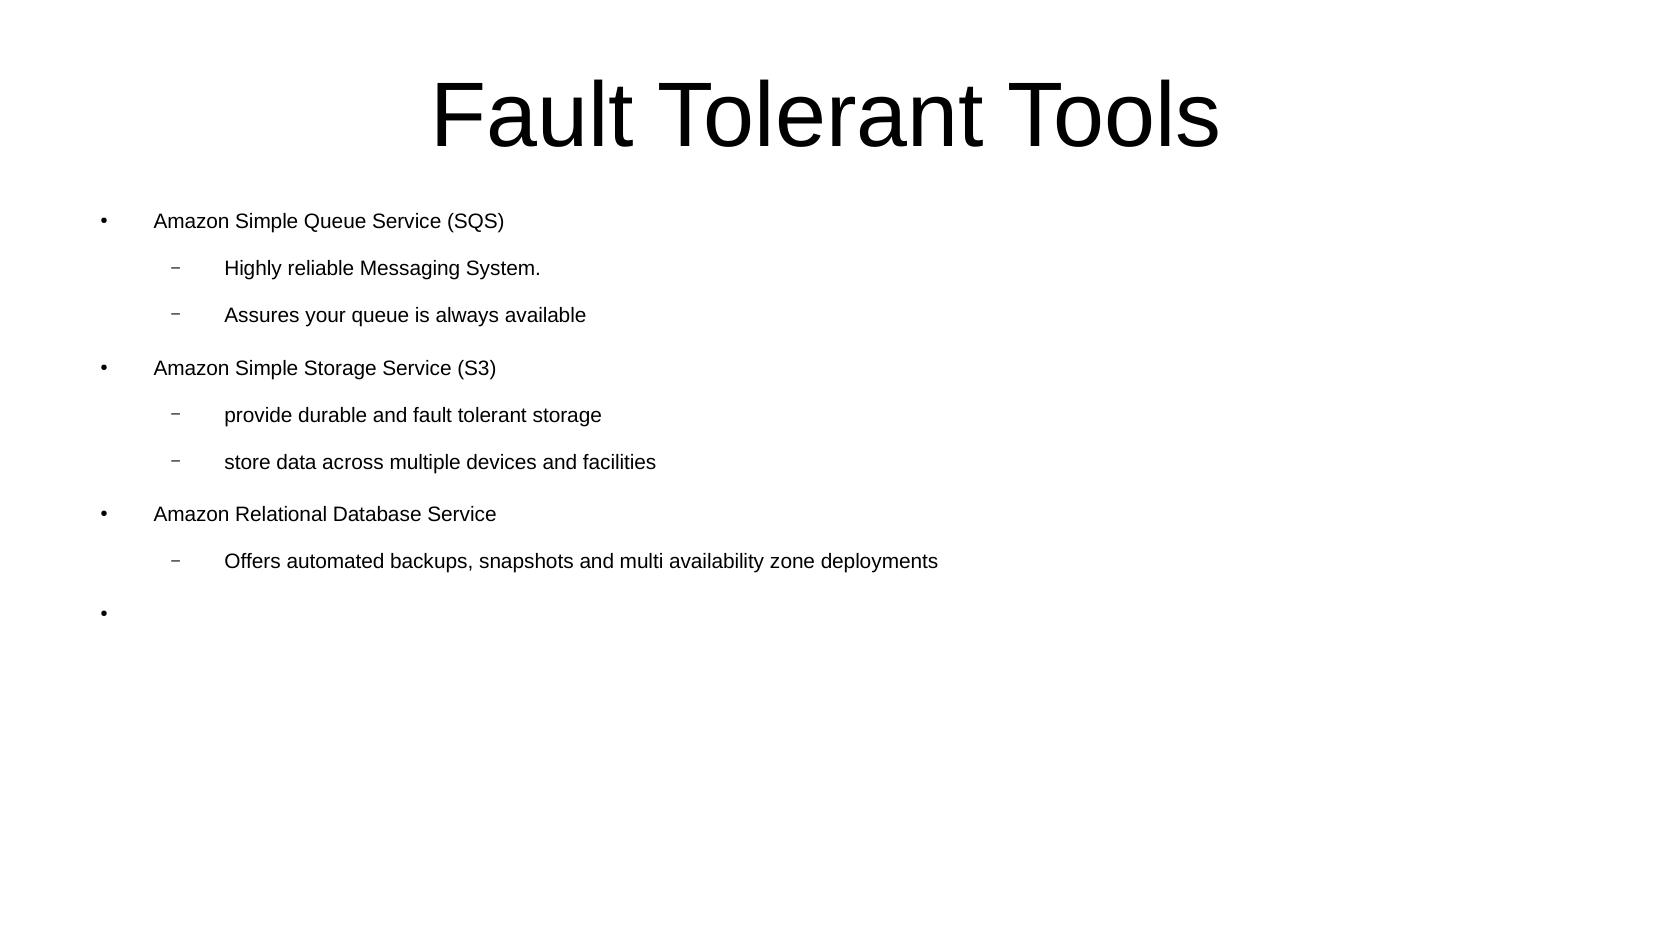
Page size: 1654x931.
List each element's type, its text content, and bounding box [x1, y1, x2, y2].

title Fault Tolerant Tools [82, 37, 1571, 193]
list Amazon Simple Queue Service (SQS) Highly reliable Messaging System. Assures your queue is always available Amazon Simple Storage Service (S3) provide durable and fault tolerant storage store data across multiple devices and facilities Amazon Relational Database Service Offers automated backups, snapshots and multi availability zone deployments [82, 210, 1636, 901]
